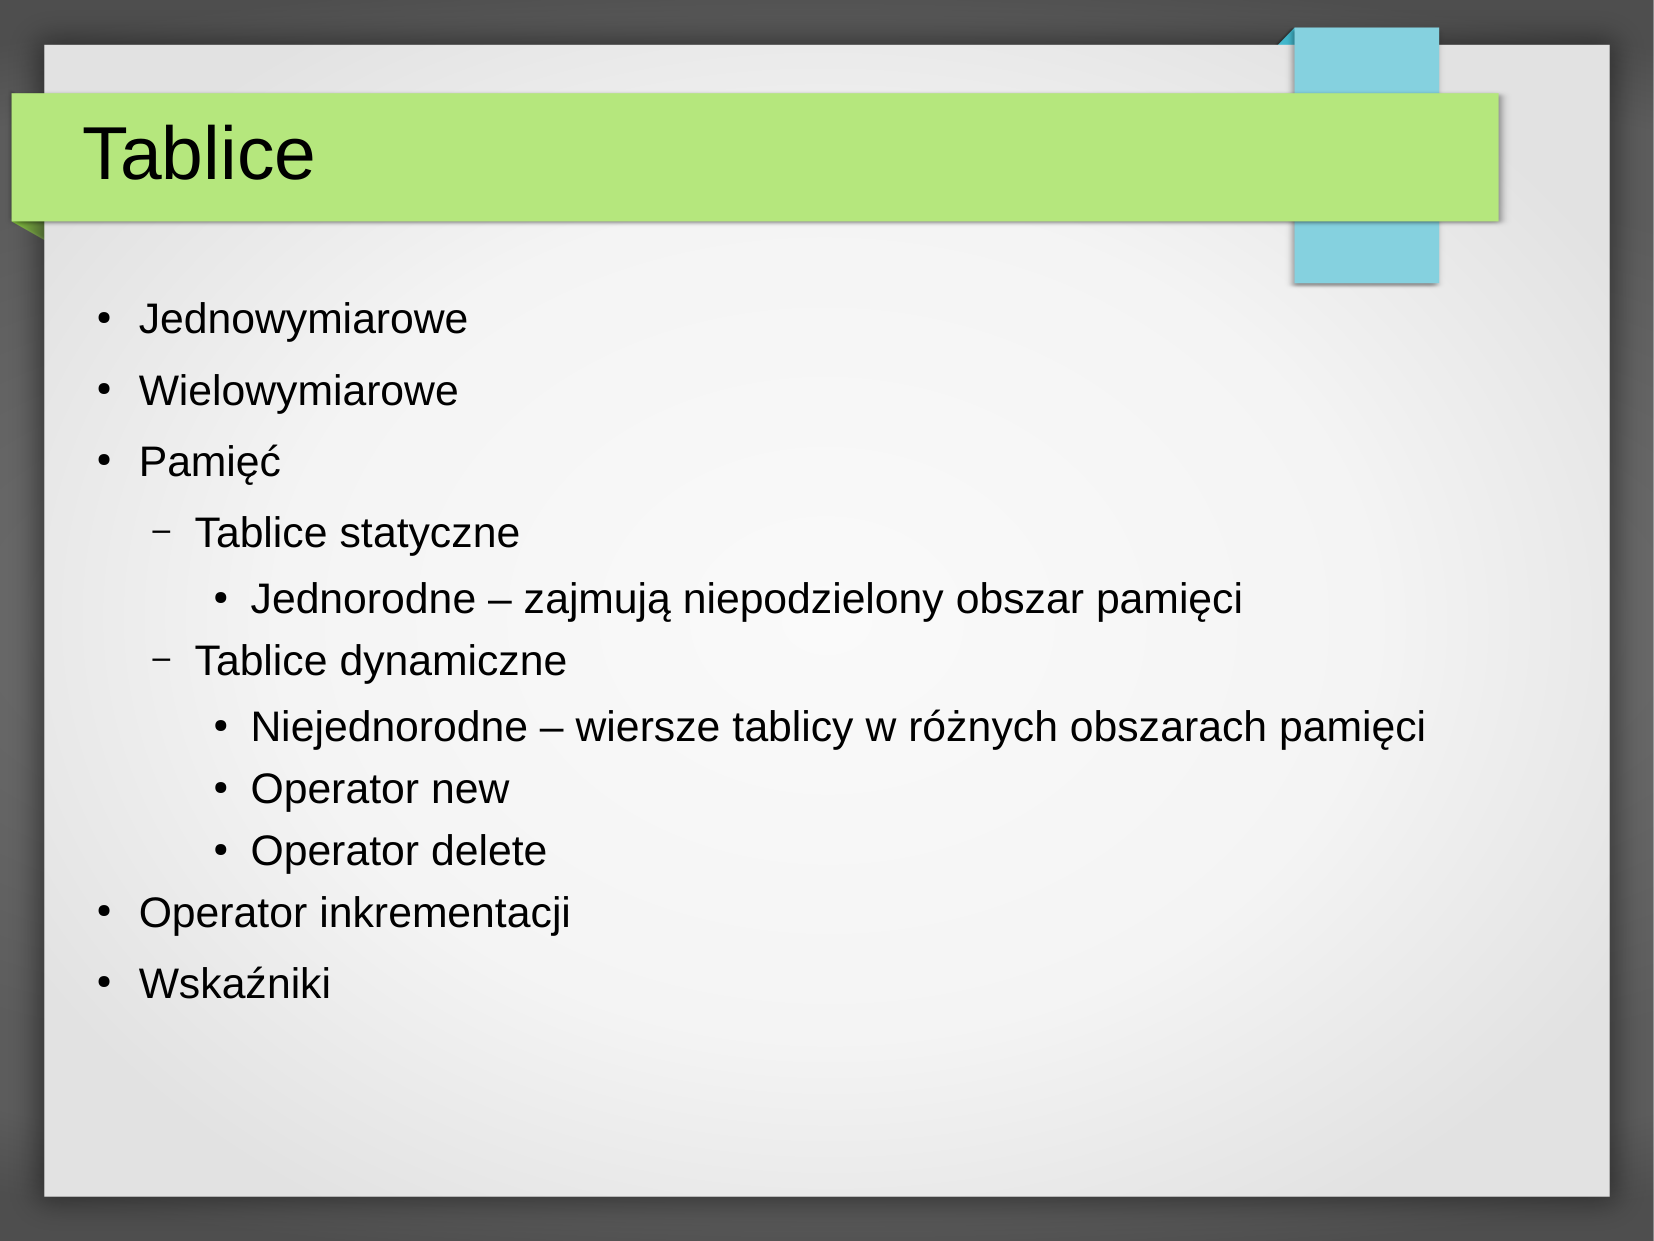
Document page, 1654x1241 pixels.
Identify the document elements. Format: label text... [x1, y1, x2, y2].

title Tablice [82, 94, 1264, 213]
list Jednowymiarowe Wielowymiarowe Pamięć Tablice statyczne Jednorodne – zajmują niepodzielony obszar pamięci Tablice dynamiczne Niejednorodne – wiersze tablicy w różnych obszarach pamięci Operator new Operator delete Operator inkrementacji Wskaźniki [82, 295, 1571, 1015]
picture [0, 0, 1654, 1241]
